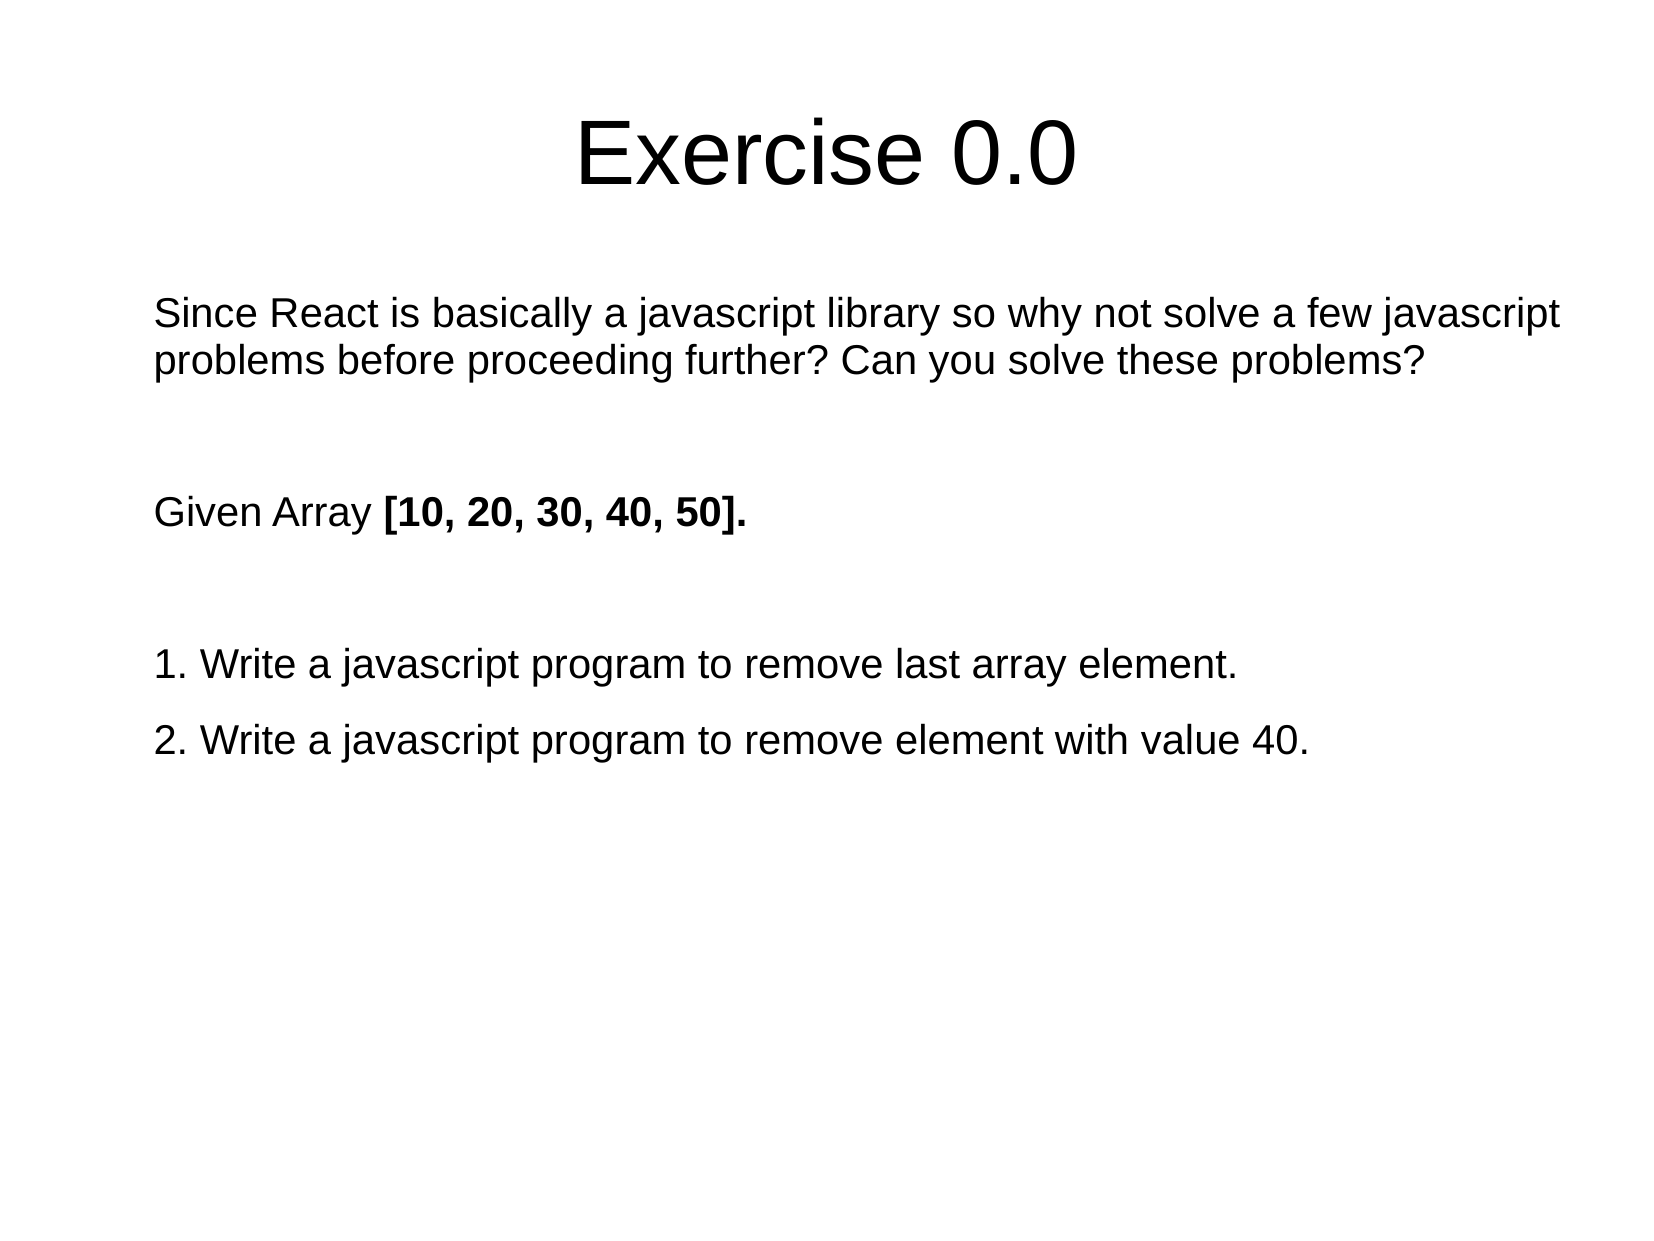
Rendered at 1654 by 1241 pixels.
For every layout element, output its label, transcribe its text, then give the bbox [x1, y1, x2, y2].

title Exercise 0.0 [82, 49, 1571, 257]
list Since React is basically a javascript library so why not solve a few javascript problems before proceeding further? Can you solve these problems? Given Array [10, 20, 30, 40, 50]. 1. Write a javascript program to remove last array element. 2. Write a javascript program to remove element with value 40. [82, 290, 1571, 1010]
